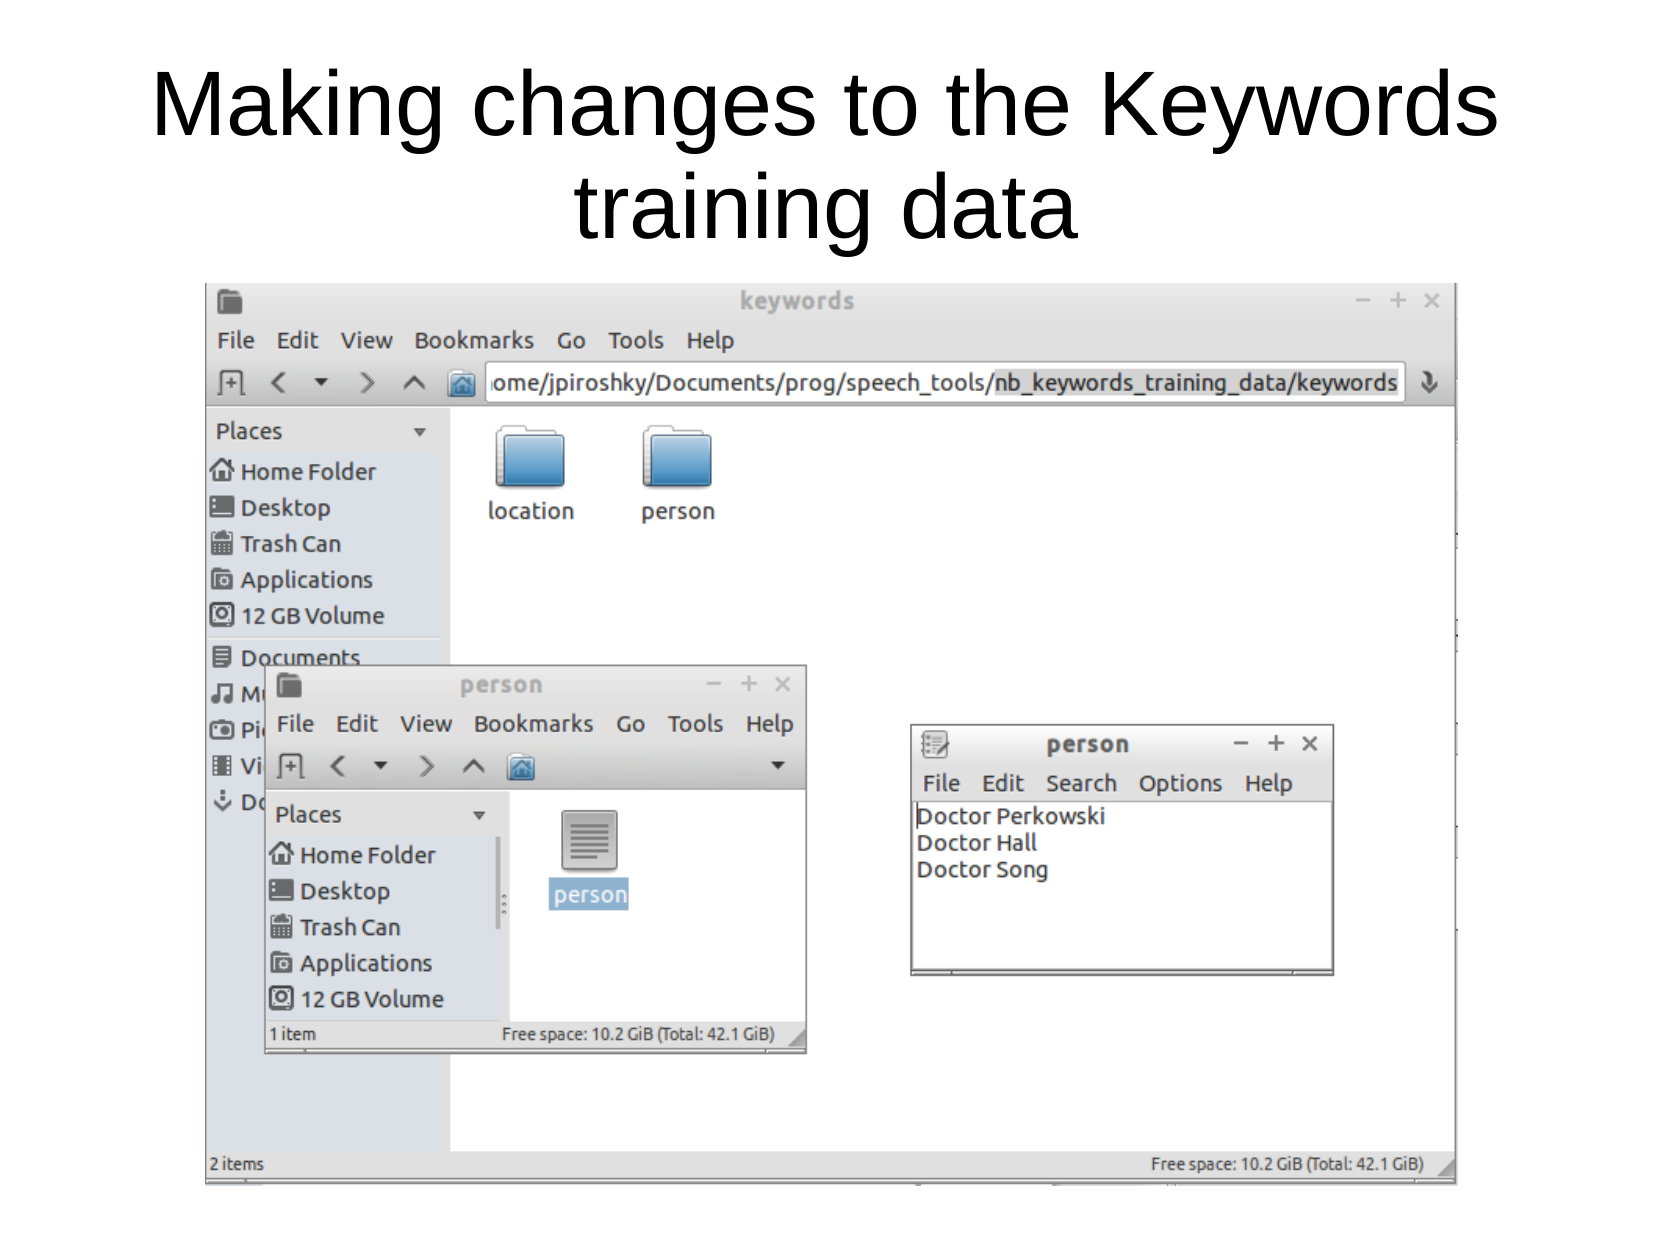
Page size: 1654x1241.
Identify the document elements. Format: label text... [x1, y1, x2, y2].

title Making changes to the Keywords training data [82, 49, 1571, 257]
picture [205, 283, 1458, 1186]
